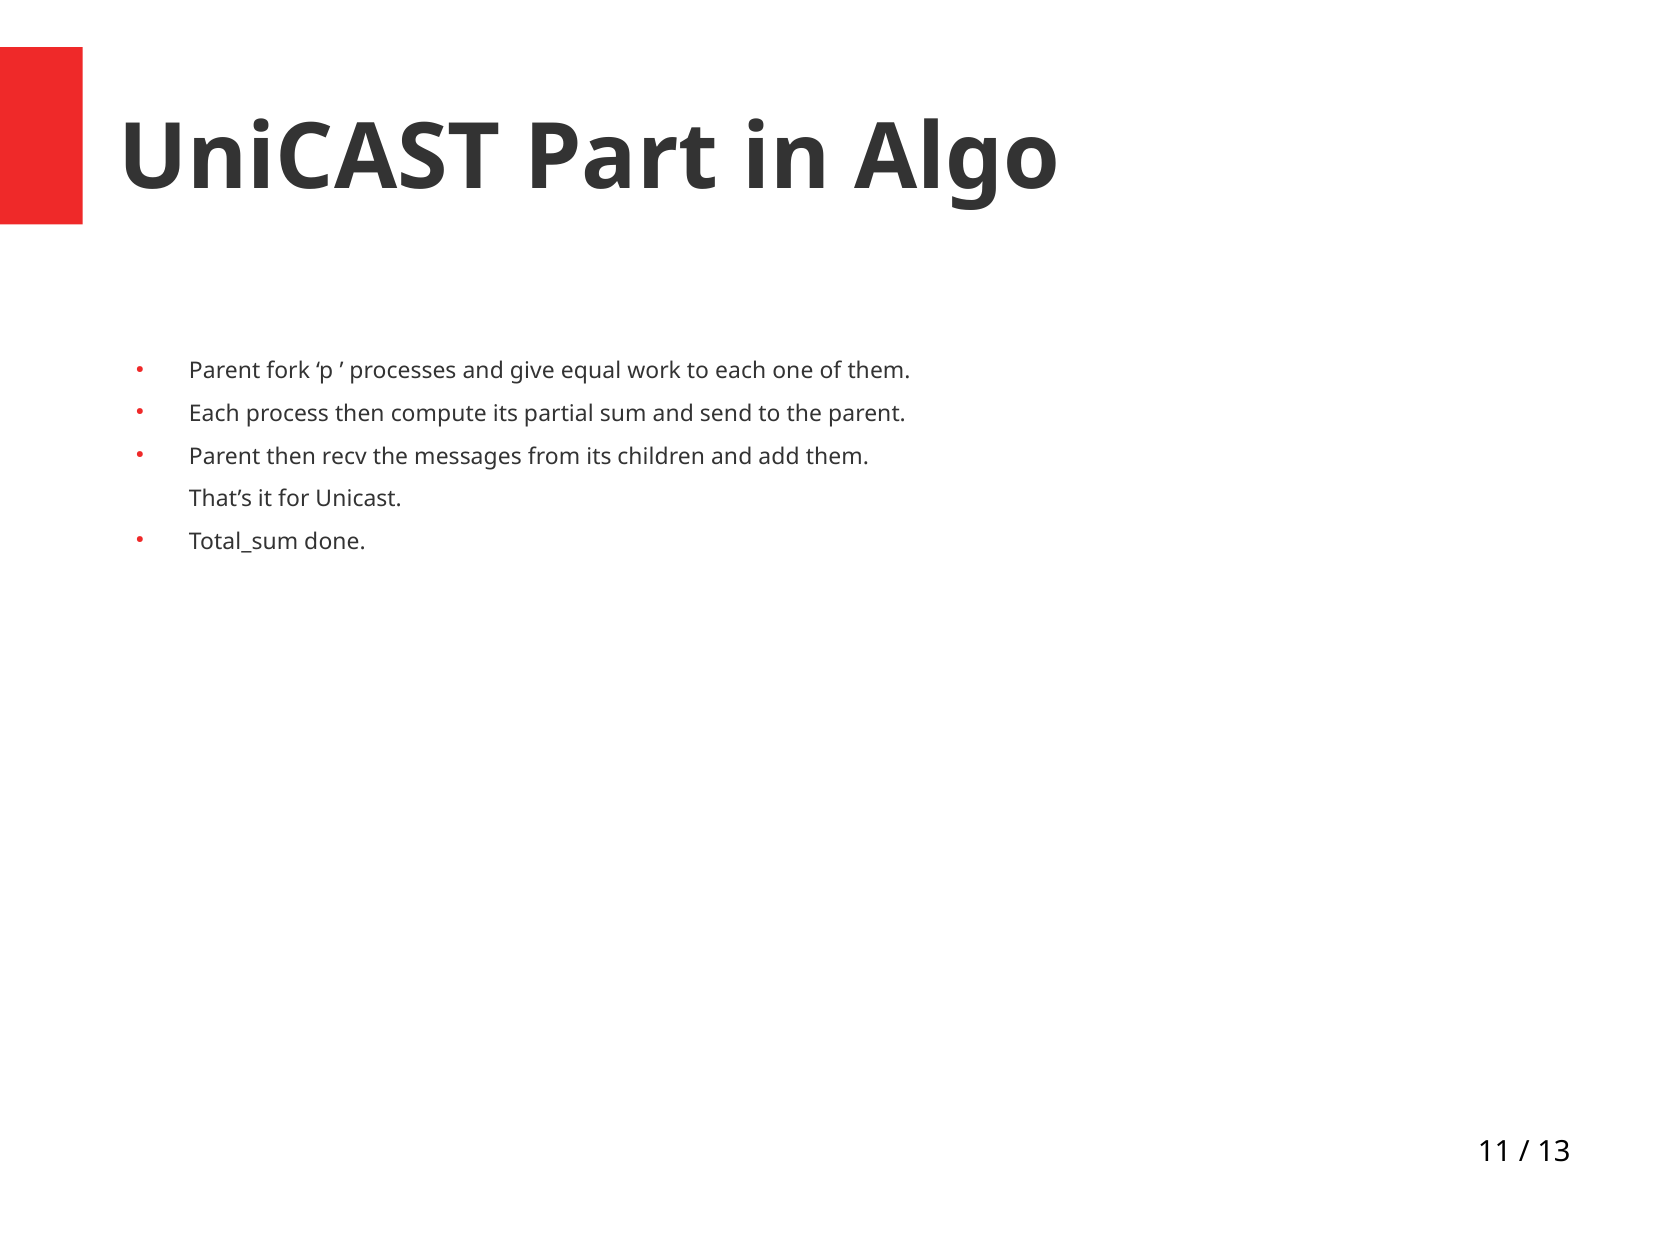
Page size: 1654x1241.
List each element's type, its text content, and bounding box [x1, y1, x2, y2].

title UniCAST Part in Algo [118, 49, 1571, 257]
list Parent fork ‘p ’ processes and give equal work to each one of them. Each process then compute its partial sum and send to the parent. Parent then recv the messages from its children and add them. That’s it for Unicast. Total_sum done. [118, 354, 1536, 1074]
